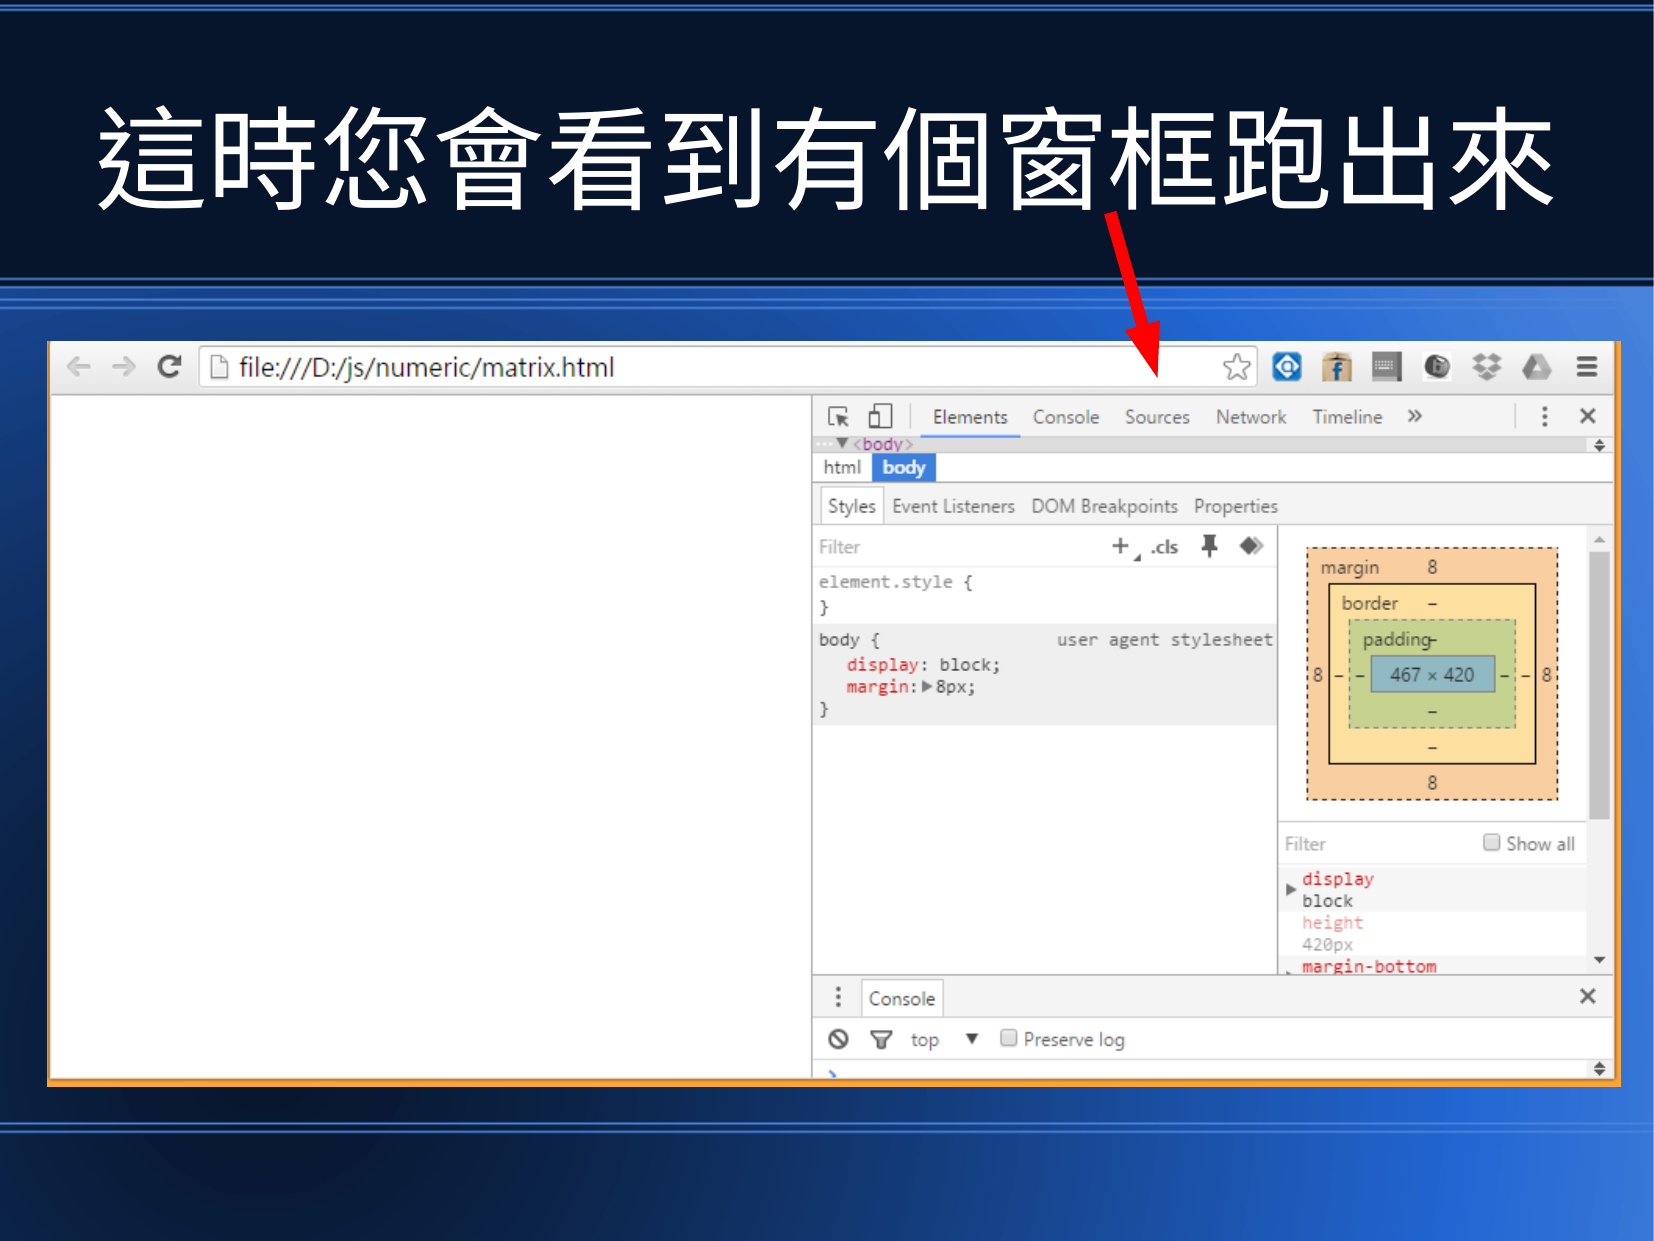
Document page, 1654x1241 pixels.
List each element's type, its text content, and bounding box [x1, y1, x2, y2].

title 這時您會看到有個窗框跑出來 [82, 49, 1571, 257]
picture [0, 0, 1654, 1241]
